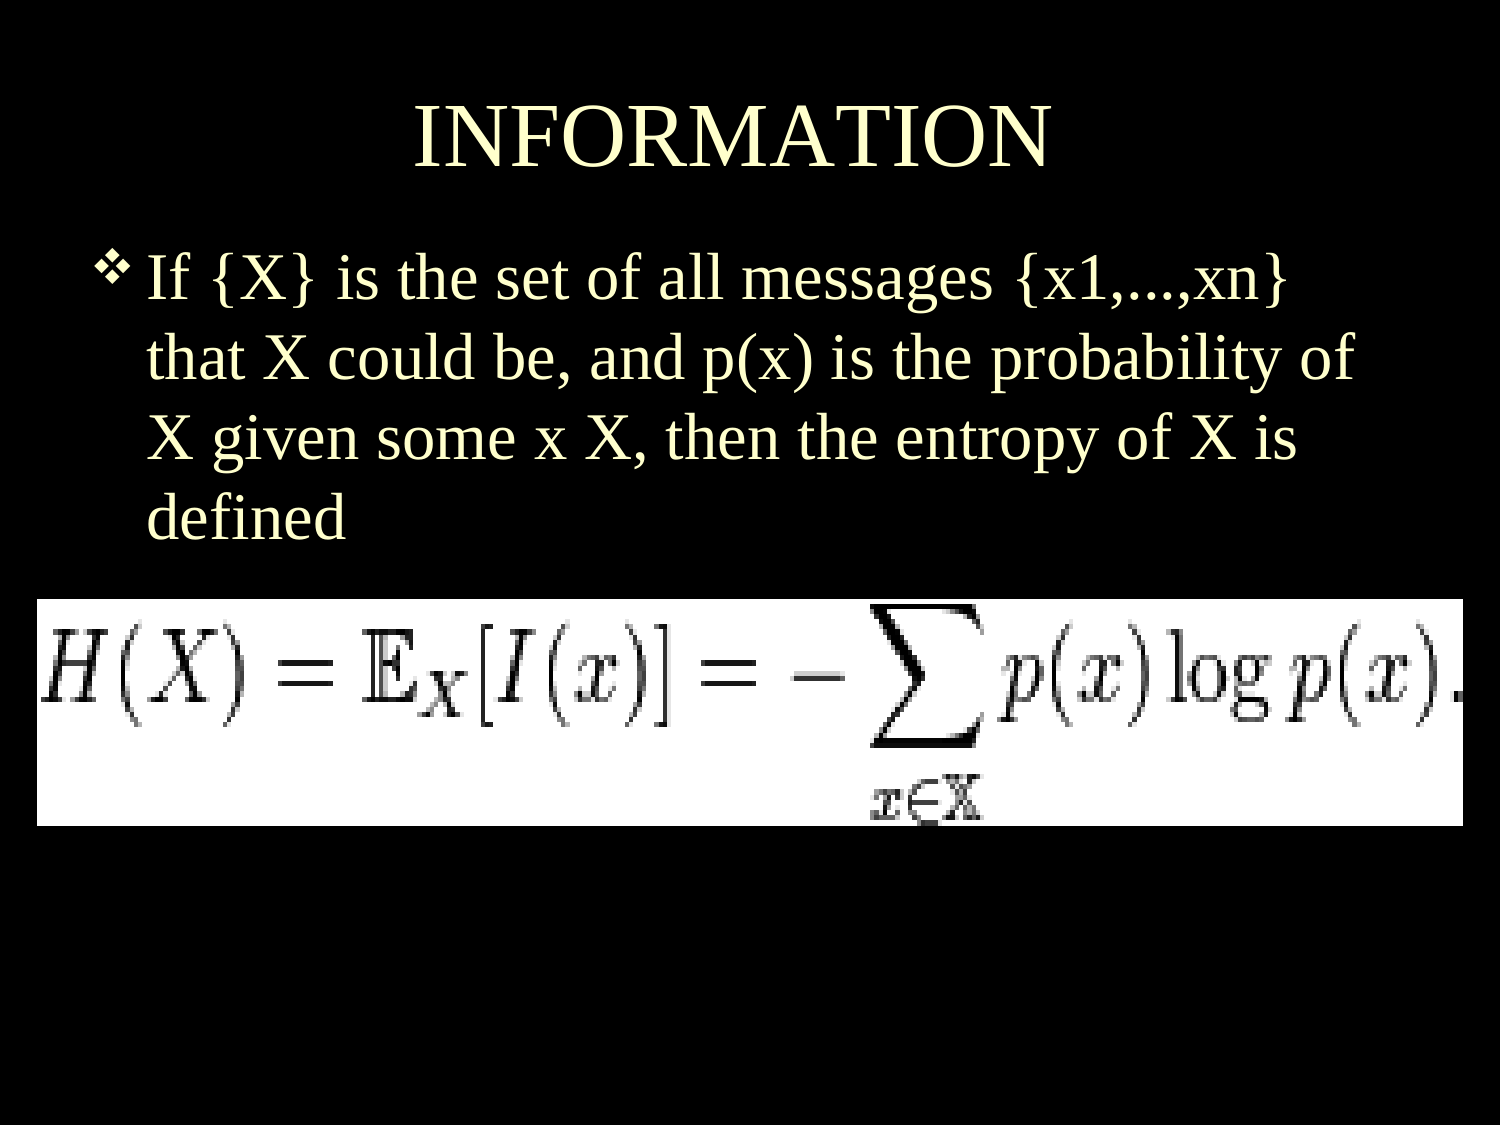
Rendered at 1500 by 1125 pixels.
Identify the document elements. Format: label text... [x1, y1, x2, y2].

picture [37, 599, 1463, 826]
title INFORMATION [4, 34, 1463, 225]
list If {X} is the set of all messages {x1,...,xn} that X could be, and p(x) is the probability of X given some x X, then the entropy of X is defined [75, 224, 1426, 599]
